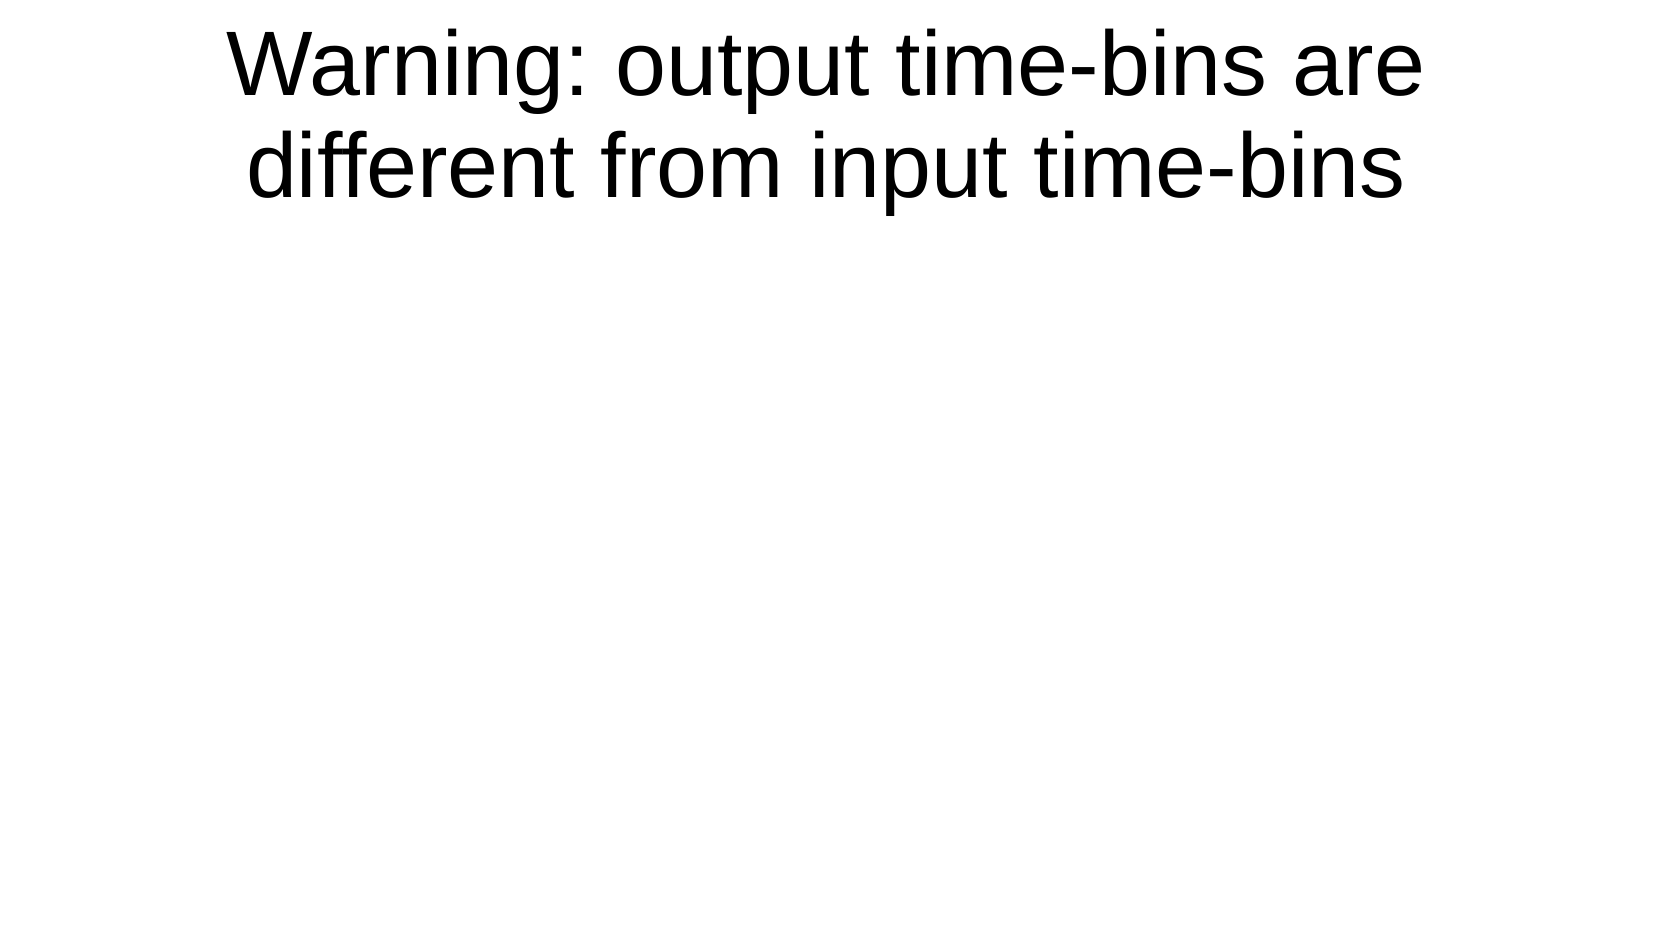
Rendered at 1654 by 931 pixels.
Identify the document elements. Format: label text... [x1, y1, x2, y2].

title Warning: output time-bins are different from input time-bins [82, 12, 1571, 218]
